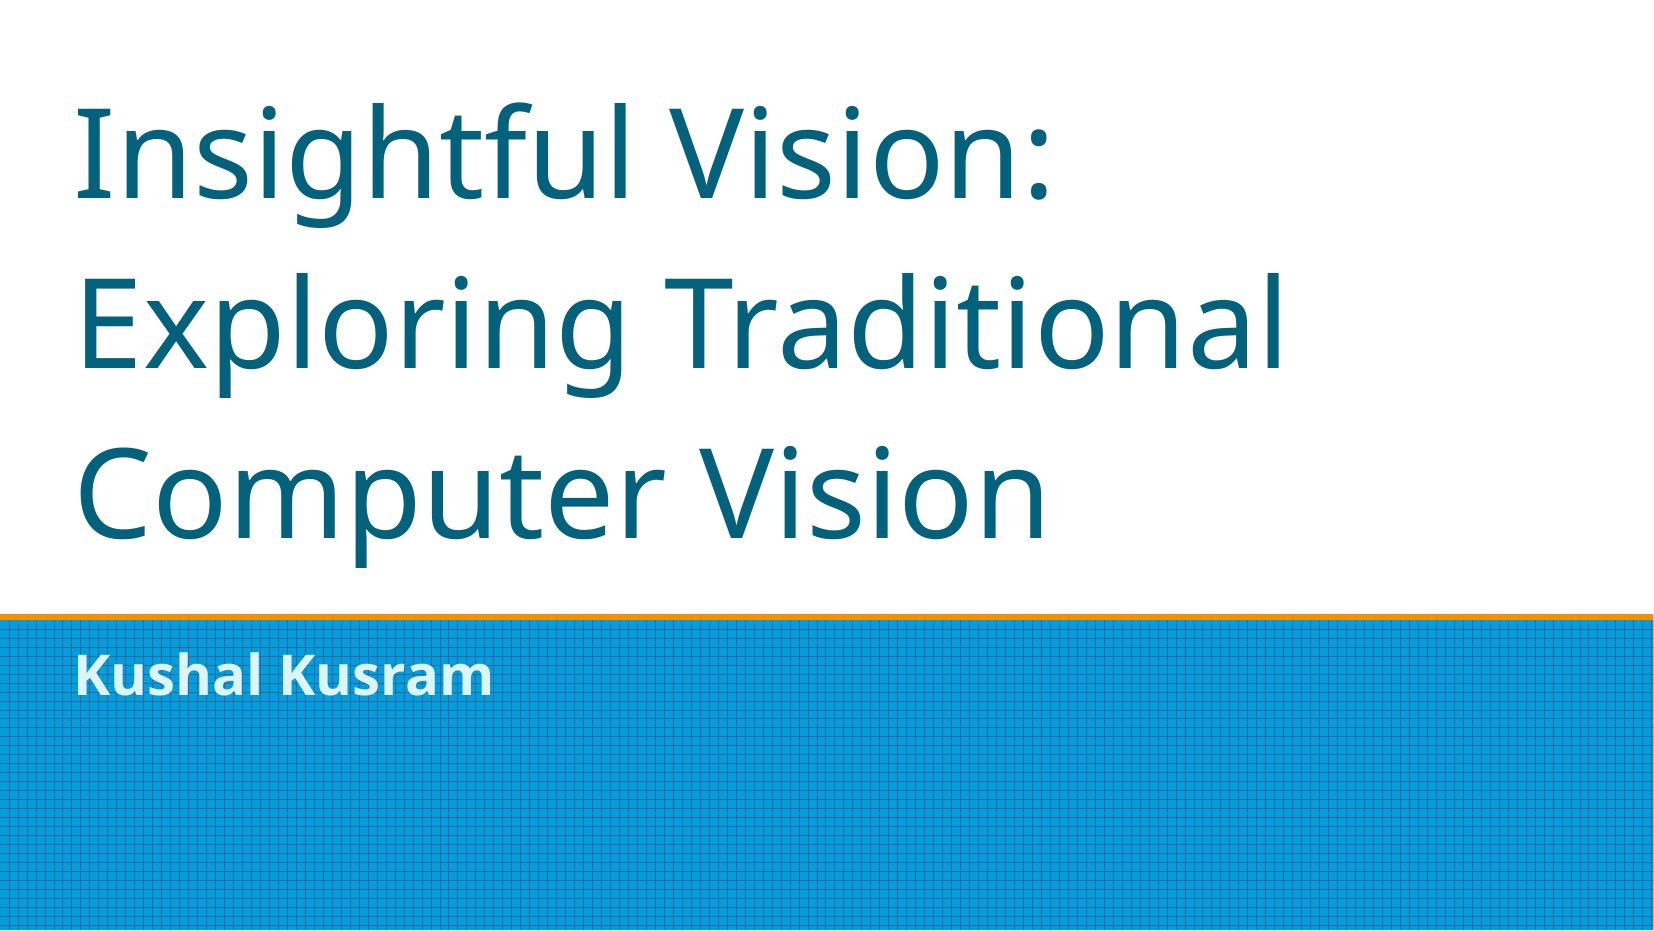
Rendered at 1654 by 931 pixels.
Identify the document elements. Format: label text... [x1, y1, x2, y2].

subtitle Kushal Kusram [73, 634, 1551, 827]
title Insightful Vision: Exploring Traditional Computer Vision [73, 44, 1551, 576]
